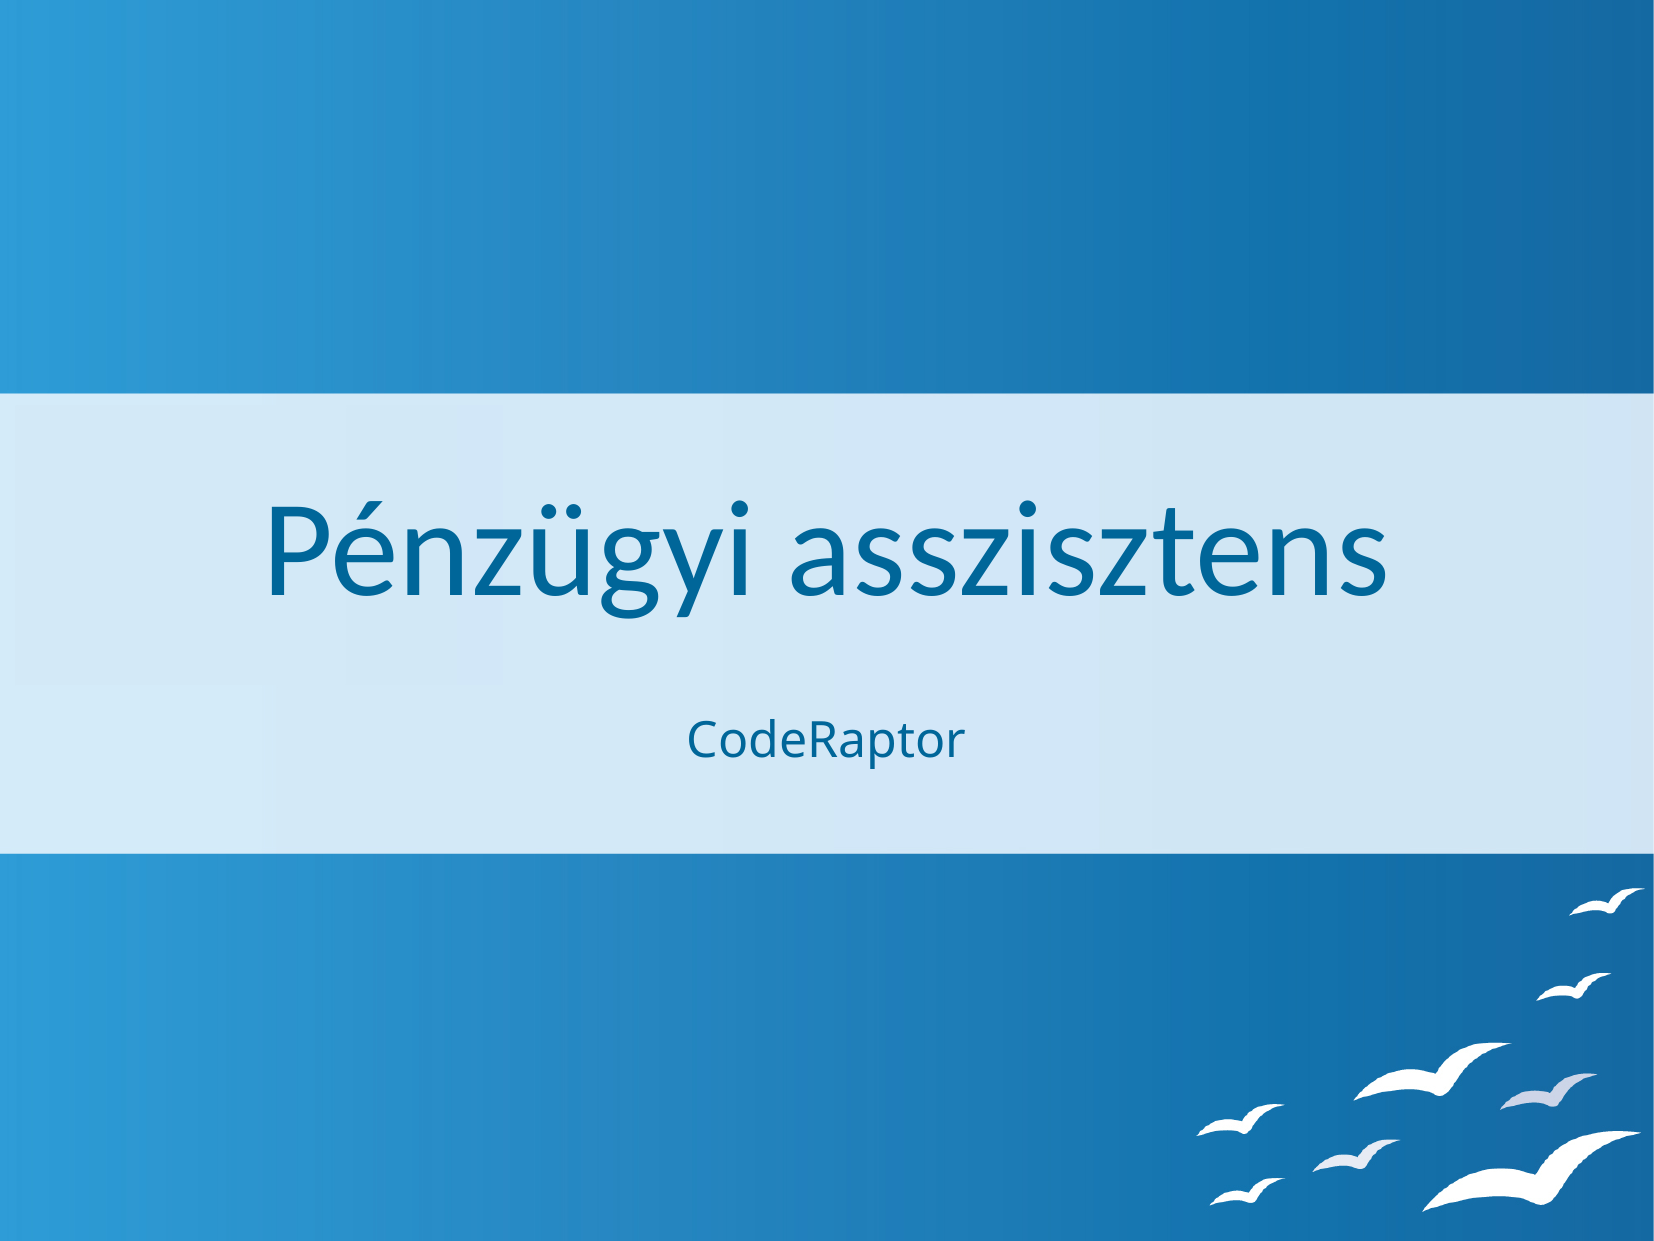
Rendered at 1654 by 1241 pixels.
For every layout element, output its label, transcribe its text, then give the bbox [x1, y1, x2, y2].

title Pénzügyi asszisztens [122, 484, 1531, 639]
subtitle CodeRaptor [247, 649, 1407, 827]
picture [0, 0, 1654, 1241]
